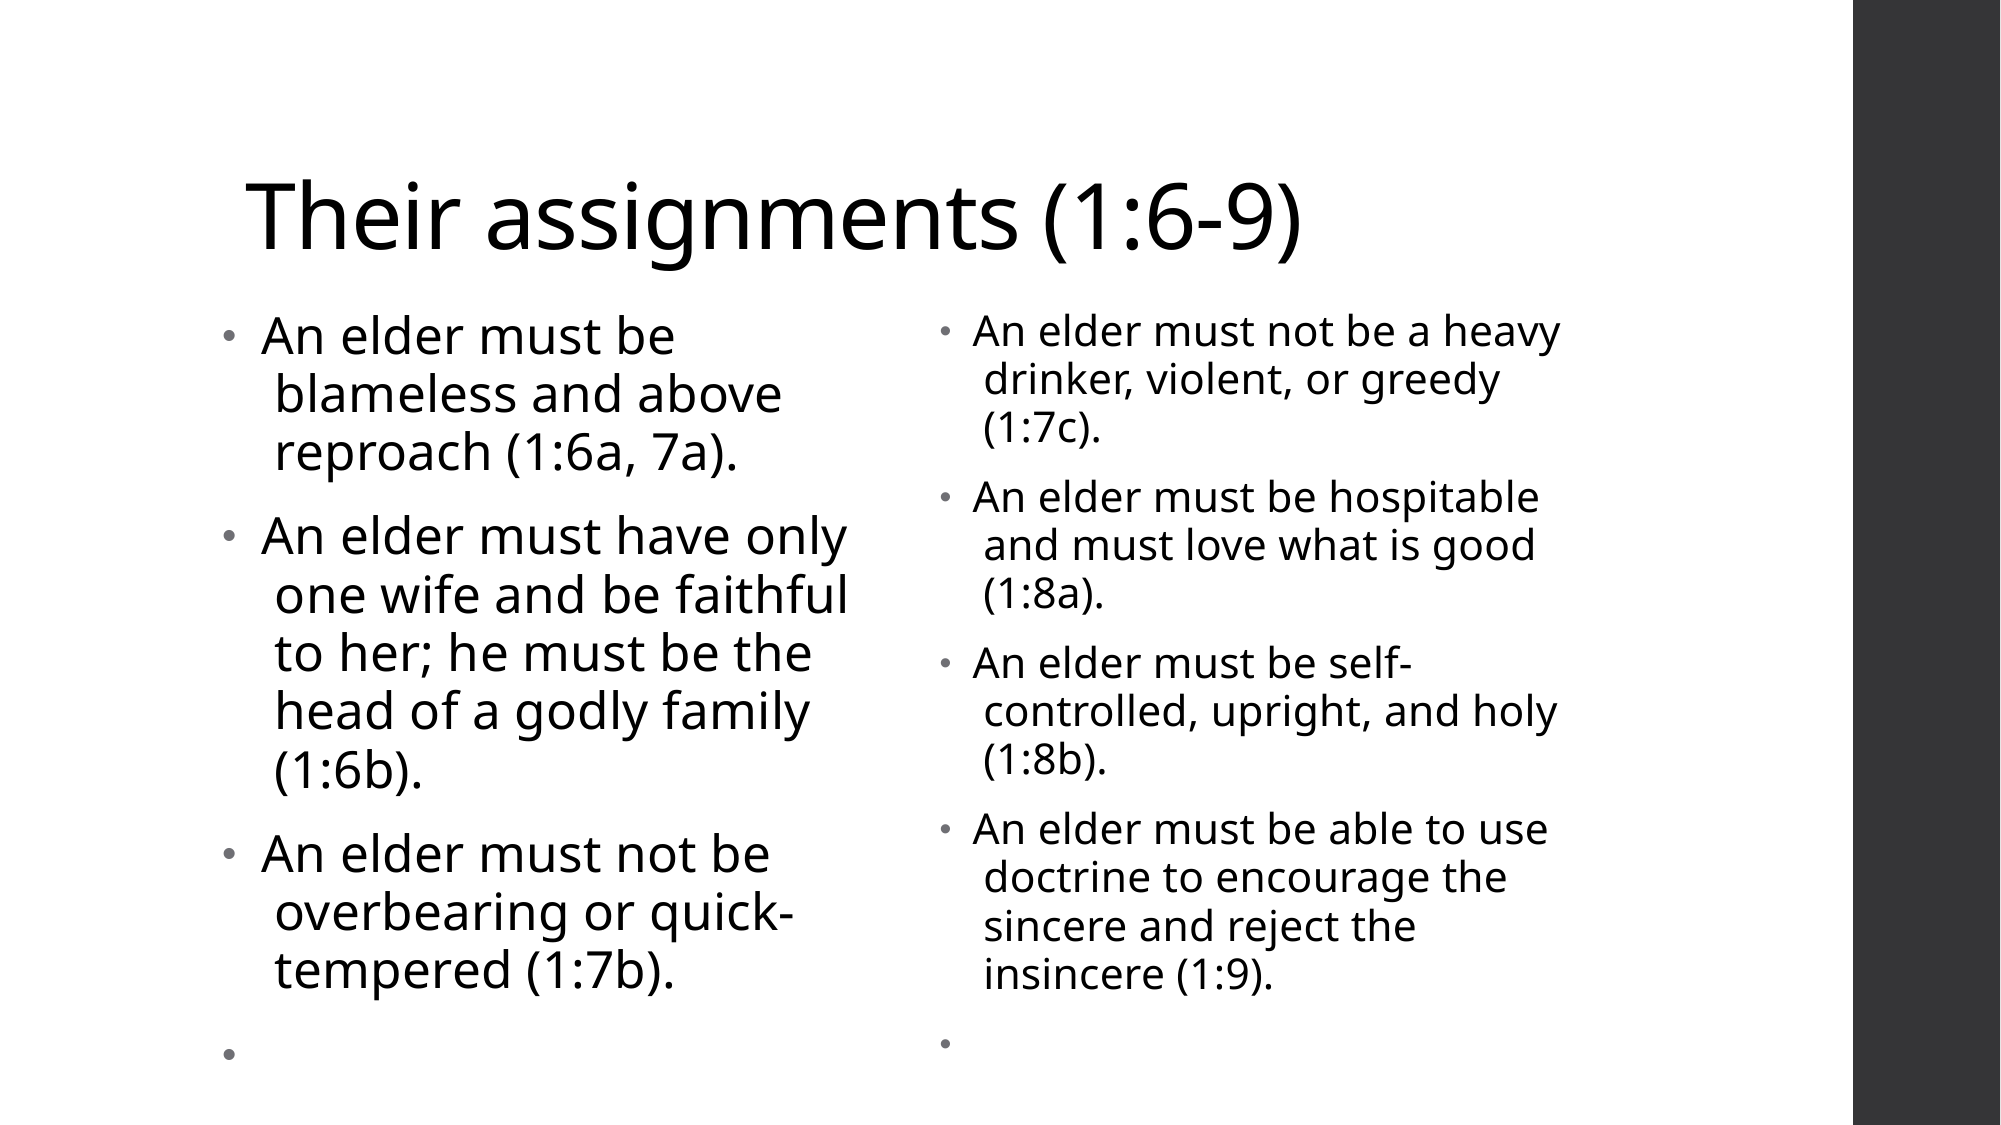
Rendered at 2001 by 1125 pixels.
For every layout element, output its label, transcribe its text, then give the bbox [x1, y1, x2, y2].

list An elder must be blameless and above reproach (1:6a, 7a). An elder must have only one wife and be faithful to her; he must be the head of a godly family (1:6b). An elder must not be overbearing or quick-tempered (1:7b). [207, 299, 900, 1014]
list An elder must not be a heavy drinker, violent, or greedy (1:7c). An elder must be hospitable and must love what is good (1:8a). An elder must be self-controlled, upright, and holy (1:8b). An elder must be able to use doctrine to encourage the sincere and reject the insincere (1:9). [924, 299, 1617, 1014]
title Their assignments (1:6-9) [206, 60, 1797, 278]
